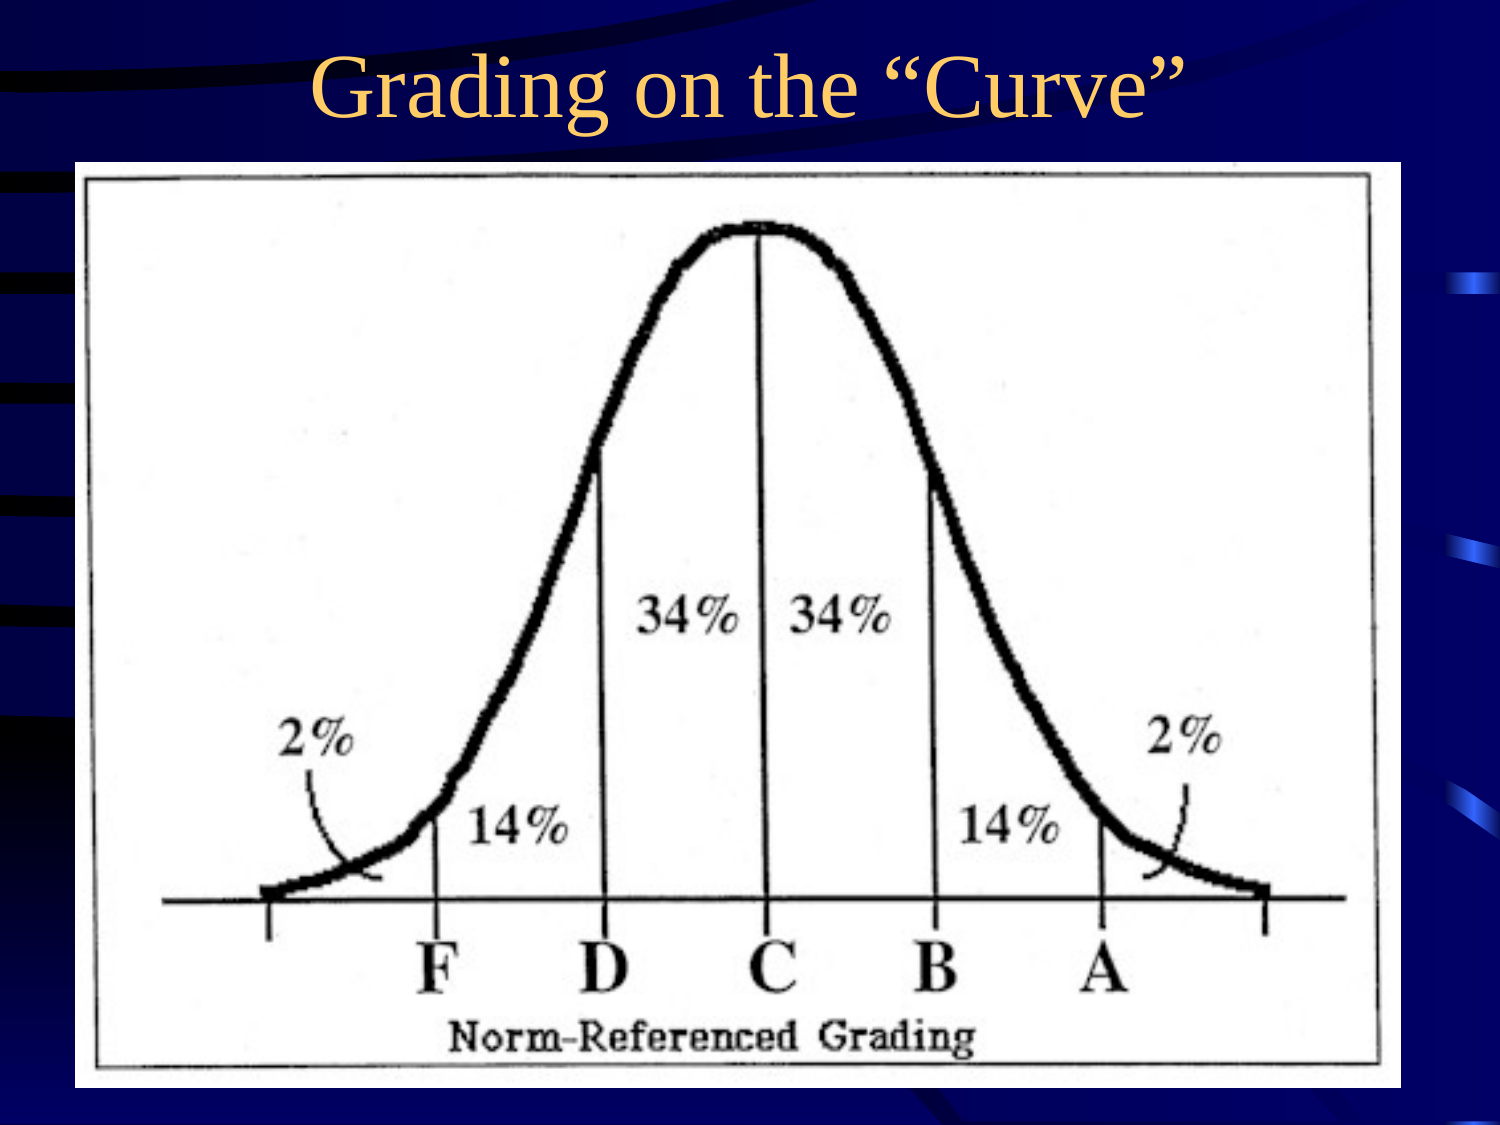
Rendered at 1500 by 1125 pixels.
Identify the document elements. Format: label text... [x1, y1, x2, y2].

title Grading on the “Curve” [112, 0, 1388, 162]
picture [75, 162, 1401, 1088]
